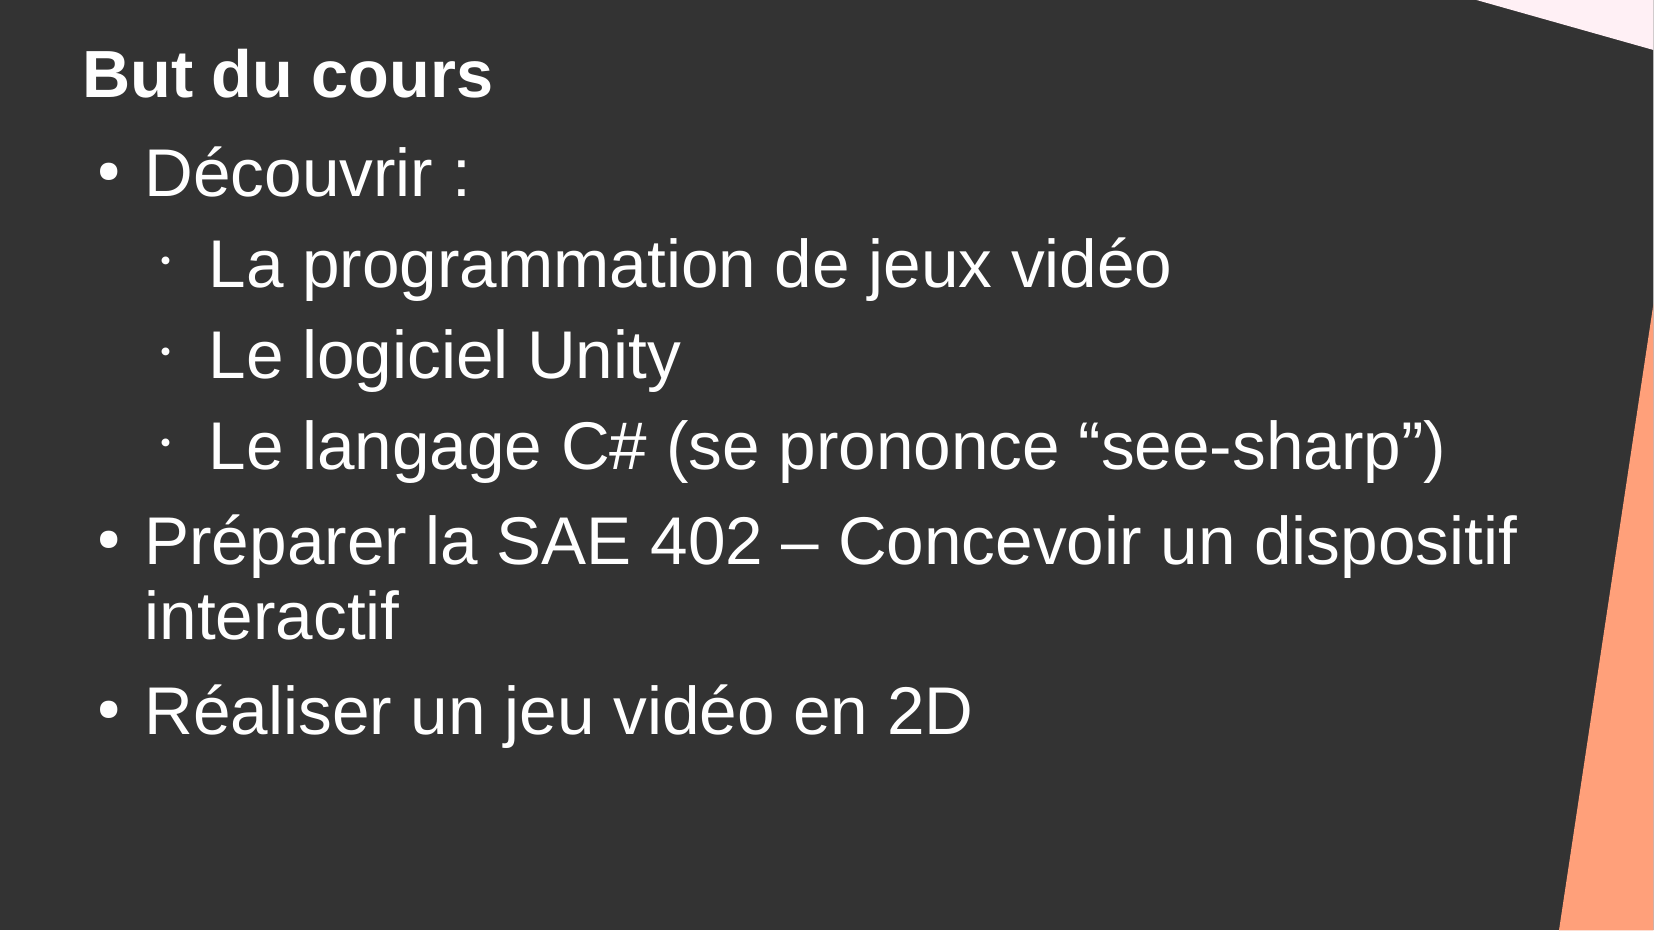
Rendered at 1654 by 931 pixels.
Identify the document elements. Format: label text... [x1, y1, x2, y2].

list Découvrir : La programmation de jeux vidéo Le logiciel Unity Le langage C# (se prononce “see-sharp”) Préparer la SAE 402 – Concevoir un dispositif interactif Réaliser un jeu vidéo en 2D [80, 135, 1560, 762]
title But du cours [82, 37, 1571, 122]
text_box [1558, 300, 1654, 931]
text_box [1476, 0, 1654, 51]
